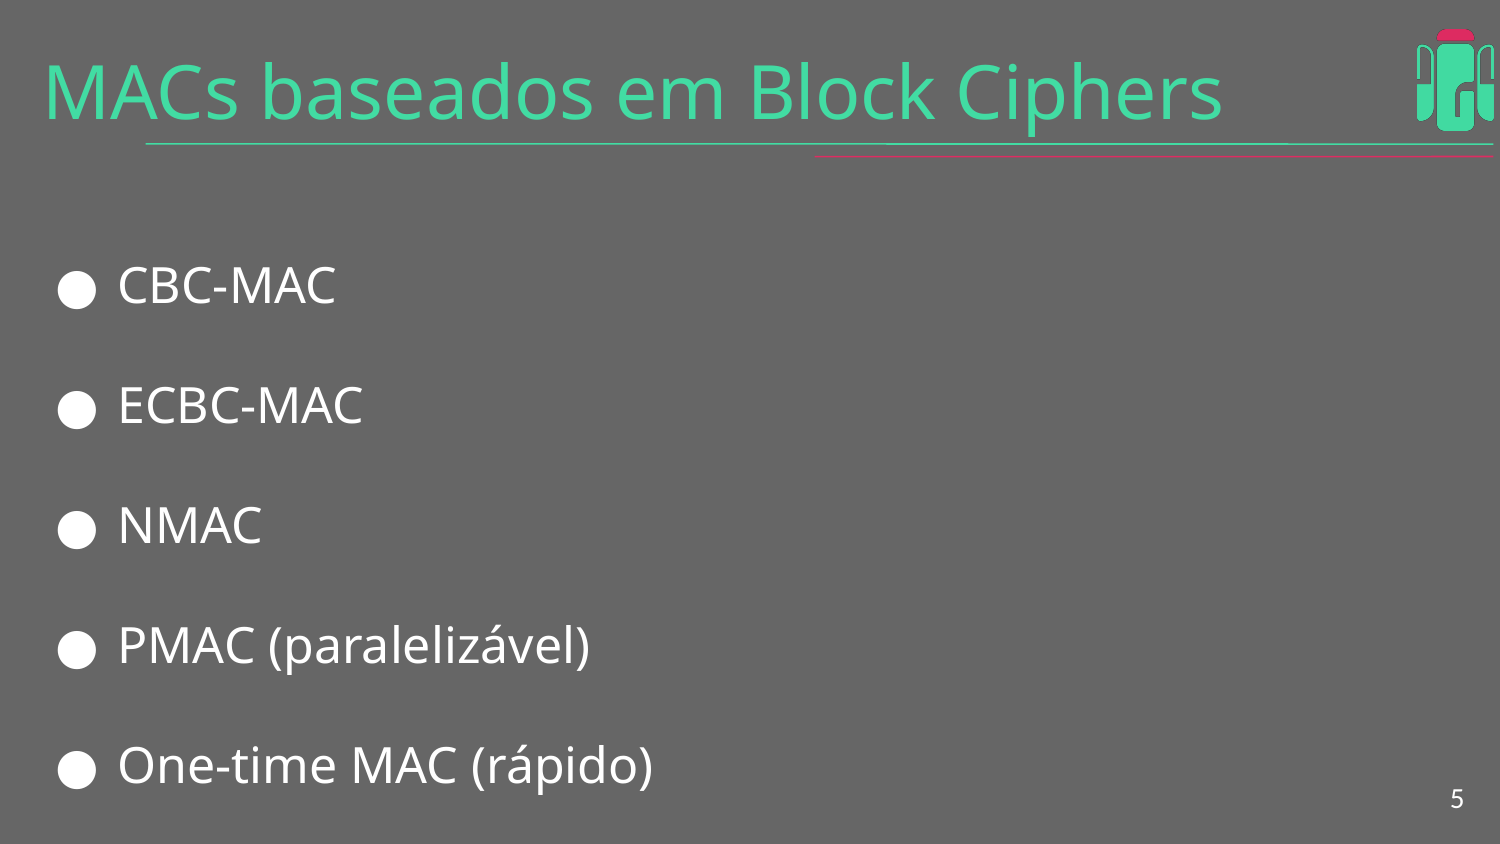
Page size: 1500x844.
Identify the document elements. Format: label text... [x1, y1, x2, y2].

slide_number <number> [1389, 764, 1480, 830]
picture [1417, 29, 1494, 131]
title MACs baseados em Block Ciphers [27, 29, 1374, 131]
list CBC-MAC ECBC-MAC NMAC PMAC (paralelizável) One-time MAC (rápido) [27, 178, 1418, 794]
